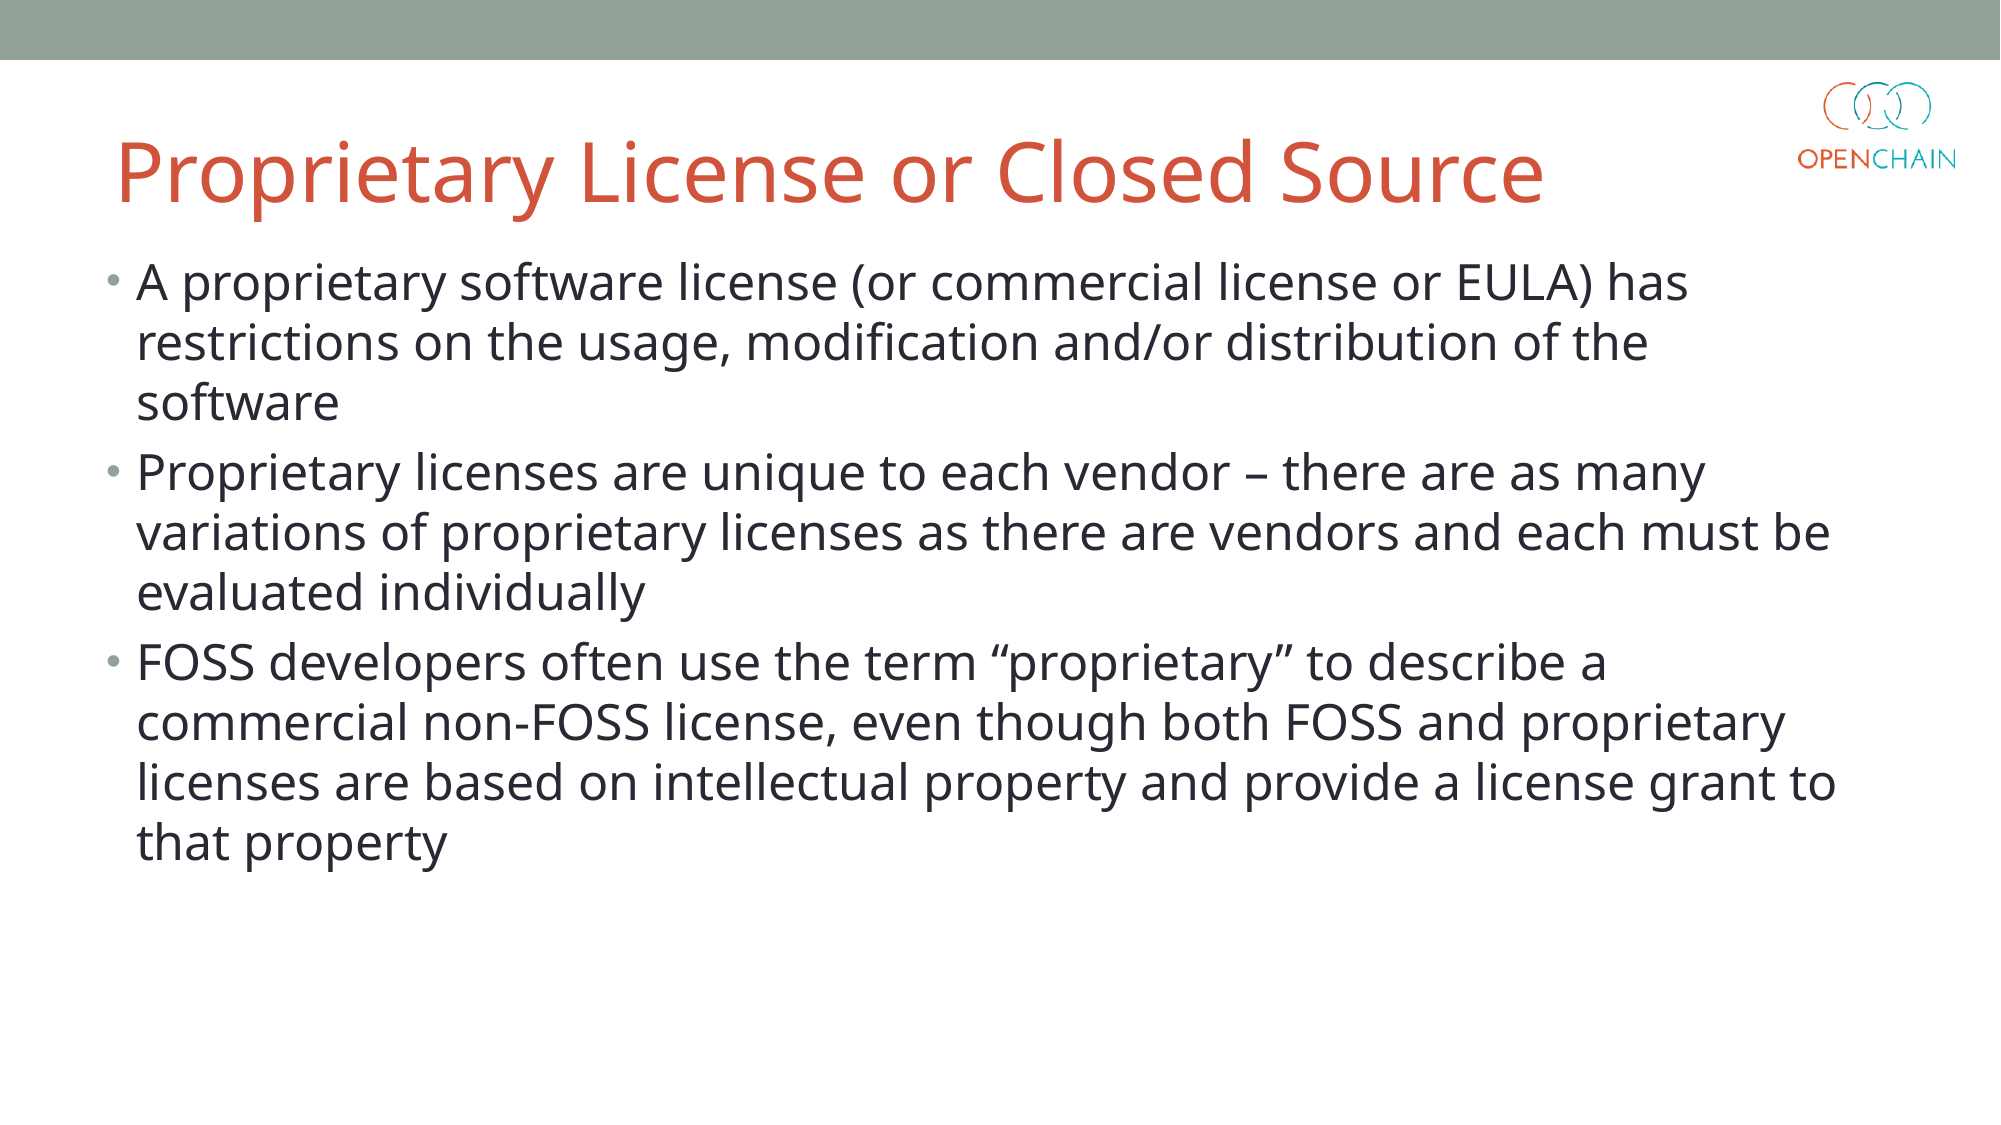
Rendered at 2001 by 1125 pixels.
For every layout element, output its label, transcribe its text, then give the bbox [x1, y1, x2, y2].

text_box A proprietary software license (or commercial license or EULA) has restrictions on the usage, modification and/or distribution of the software Proprietary licenses are unique to each vendor – there are as many variations of proprietary licenses as there are vendors and each must be evaluated individually FOSS developers often use the term “proprietary” to describe a commercial non-FOSS license, even though both FOSS and proprietary licenses are based on intellectual property and provide a license grant to that property [91, 243, 1863, 1093]
picture [1798, 82, 1955, 169]
text_box Proprietary License or Closed Source [99, 87, 1900, 250]
